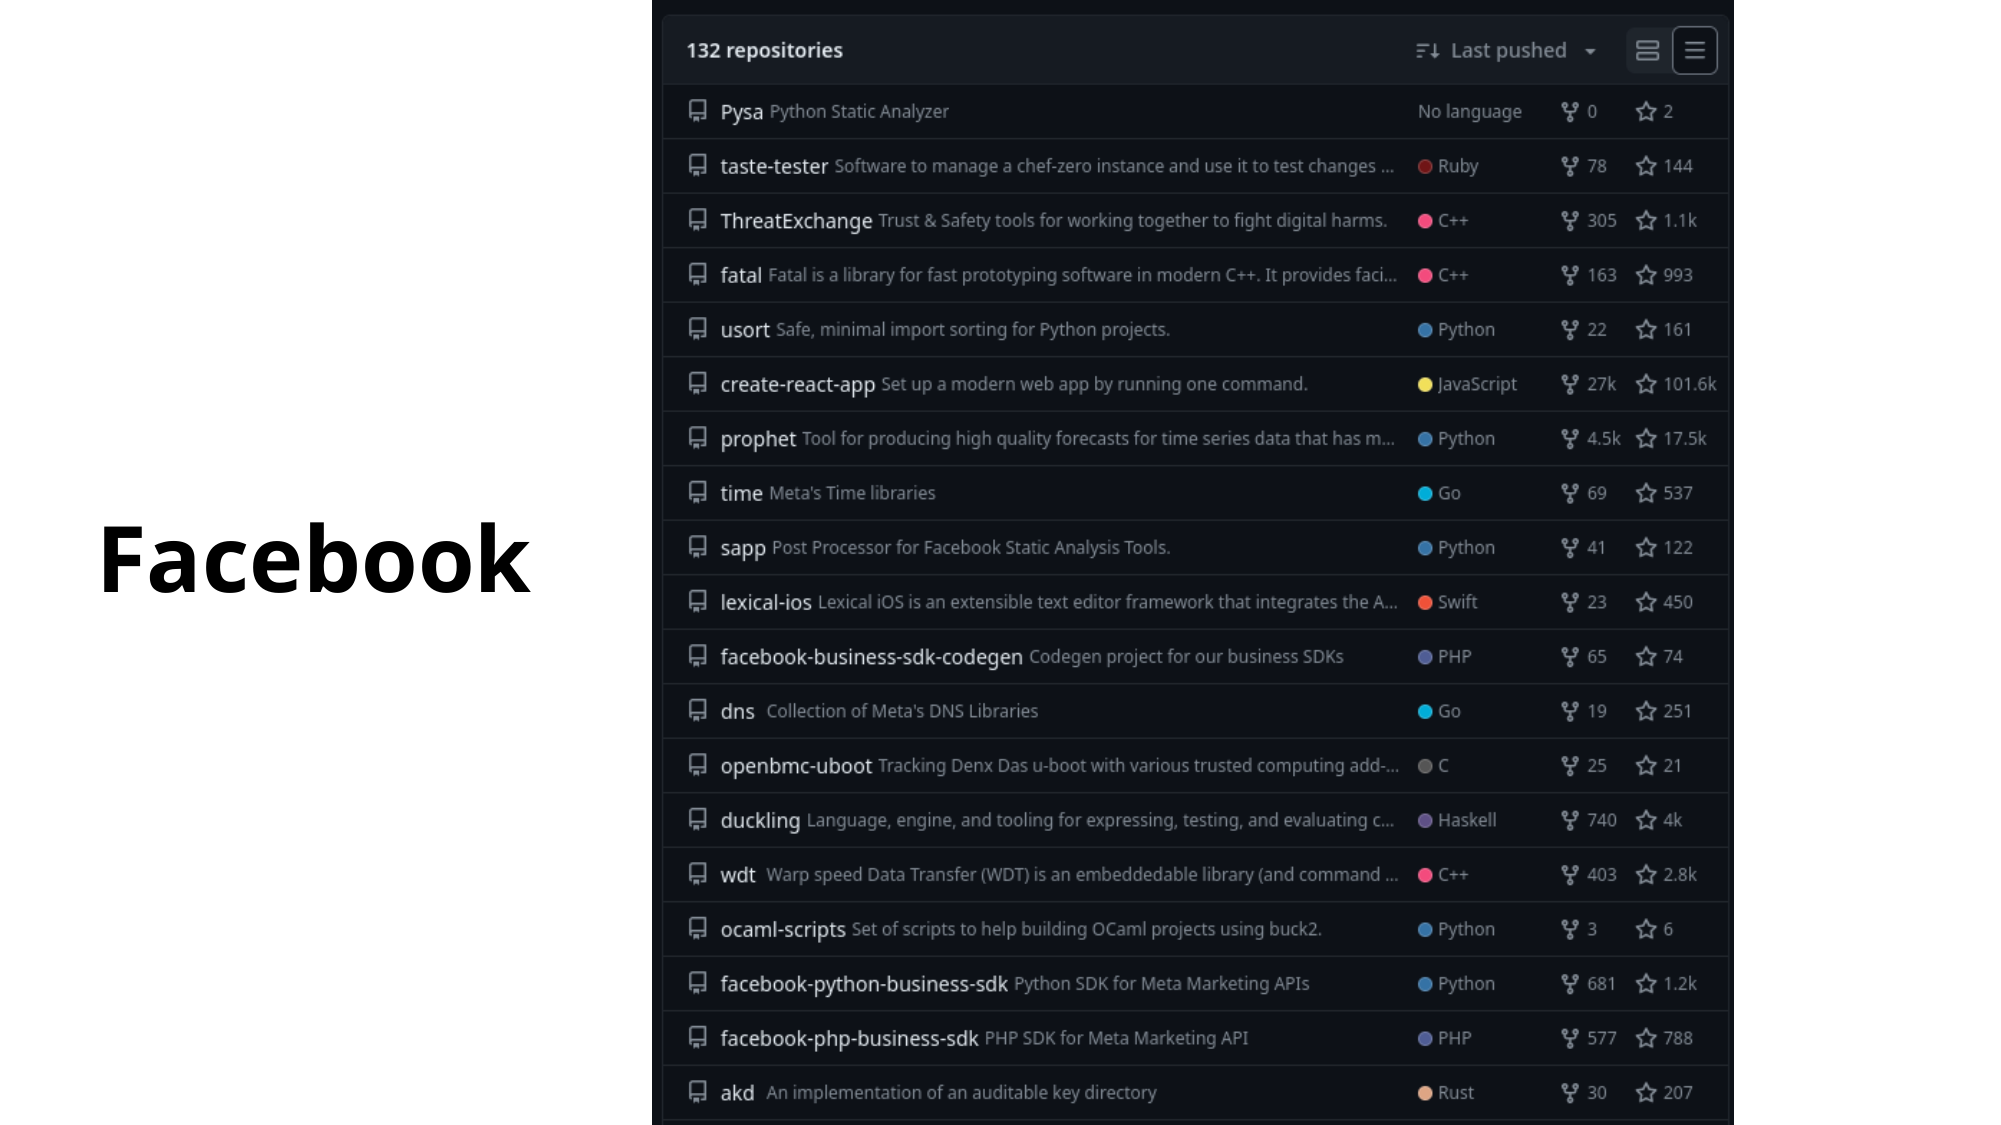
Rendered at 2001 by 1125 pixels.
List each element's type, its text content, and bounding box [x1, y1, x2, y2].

title Facebook [81, 452, 563, 673]
picture [652, 0, 1734, 1125]
